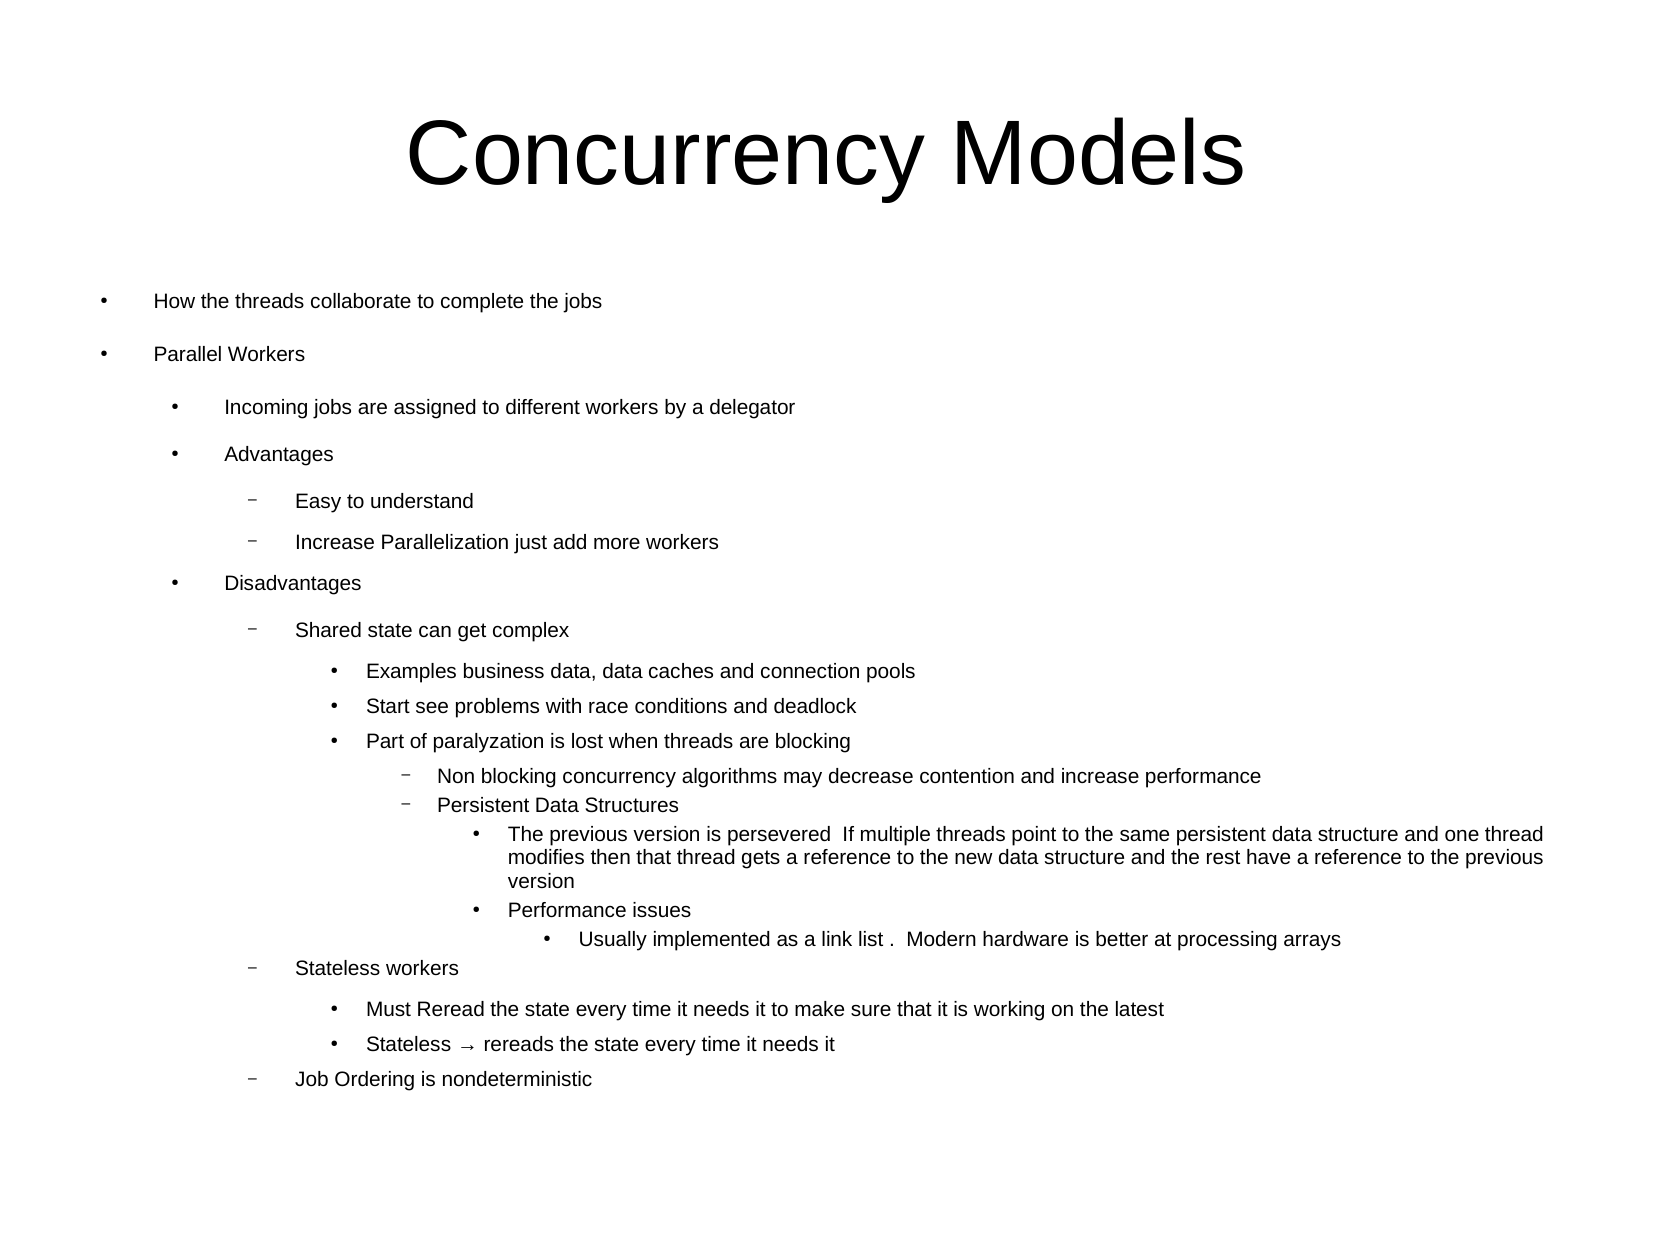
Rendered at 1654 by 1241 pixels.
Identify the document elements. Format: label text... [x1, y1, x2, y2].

list How the threads collaborate to complete the jobs Parallel Workers Incoming jobs are assigned to different workers by a delegator Advantages Easy to understand Increase Parallelization just add more workers Disadvantages Shared state can get complex Examples business data, data caches and connection pools Start see problems with race conditions and deadlock Part of paralyzation is lost when threads are blocking Non blocking concurrency algorithms may decrease contention and increase performance Persistent Data Structures The previous version is persevered If multiple threads point to the same persistent data structure and one thread modifies then that thread gets a reference to the new data structure and the rest have a reference to the previous version Performance issues Usually implemented as a link list . Modern hardware is better at processing arrays Stateless workers Must Reread the state every time it needs it to make sure that it is working on the latest Stateless → rereads the state every time it needs it Job Ordering is nondeterministic [82, 290, 1571, 1216]
title Concurrency Models [82, 49, 1571, 257]
